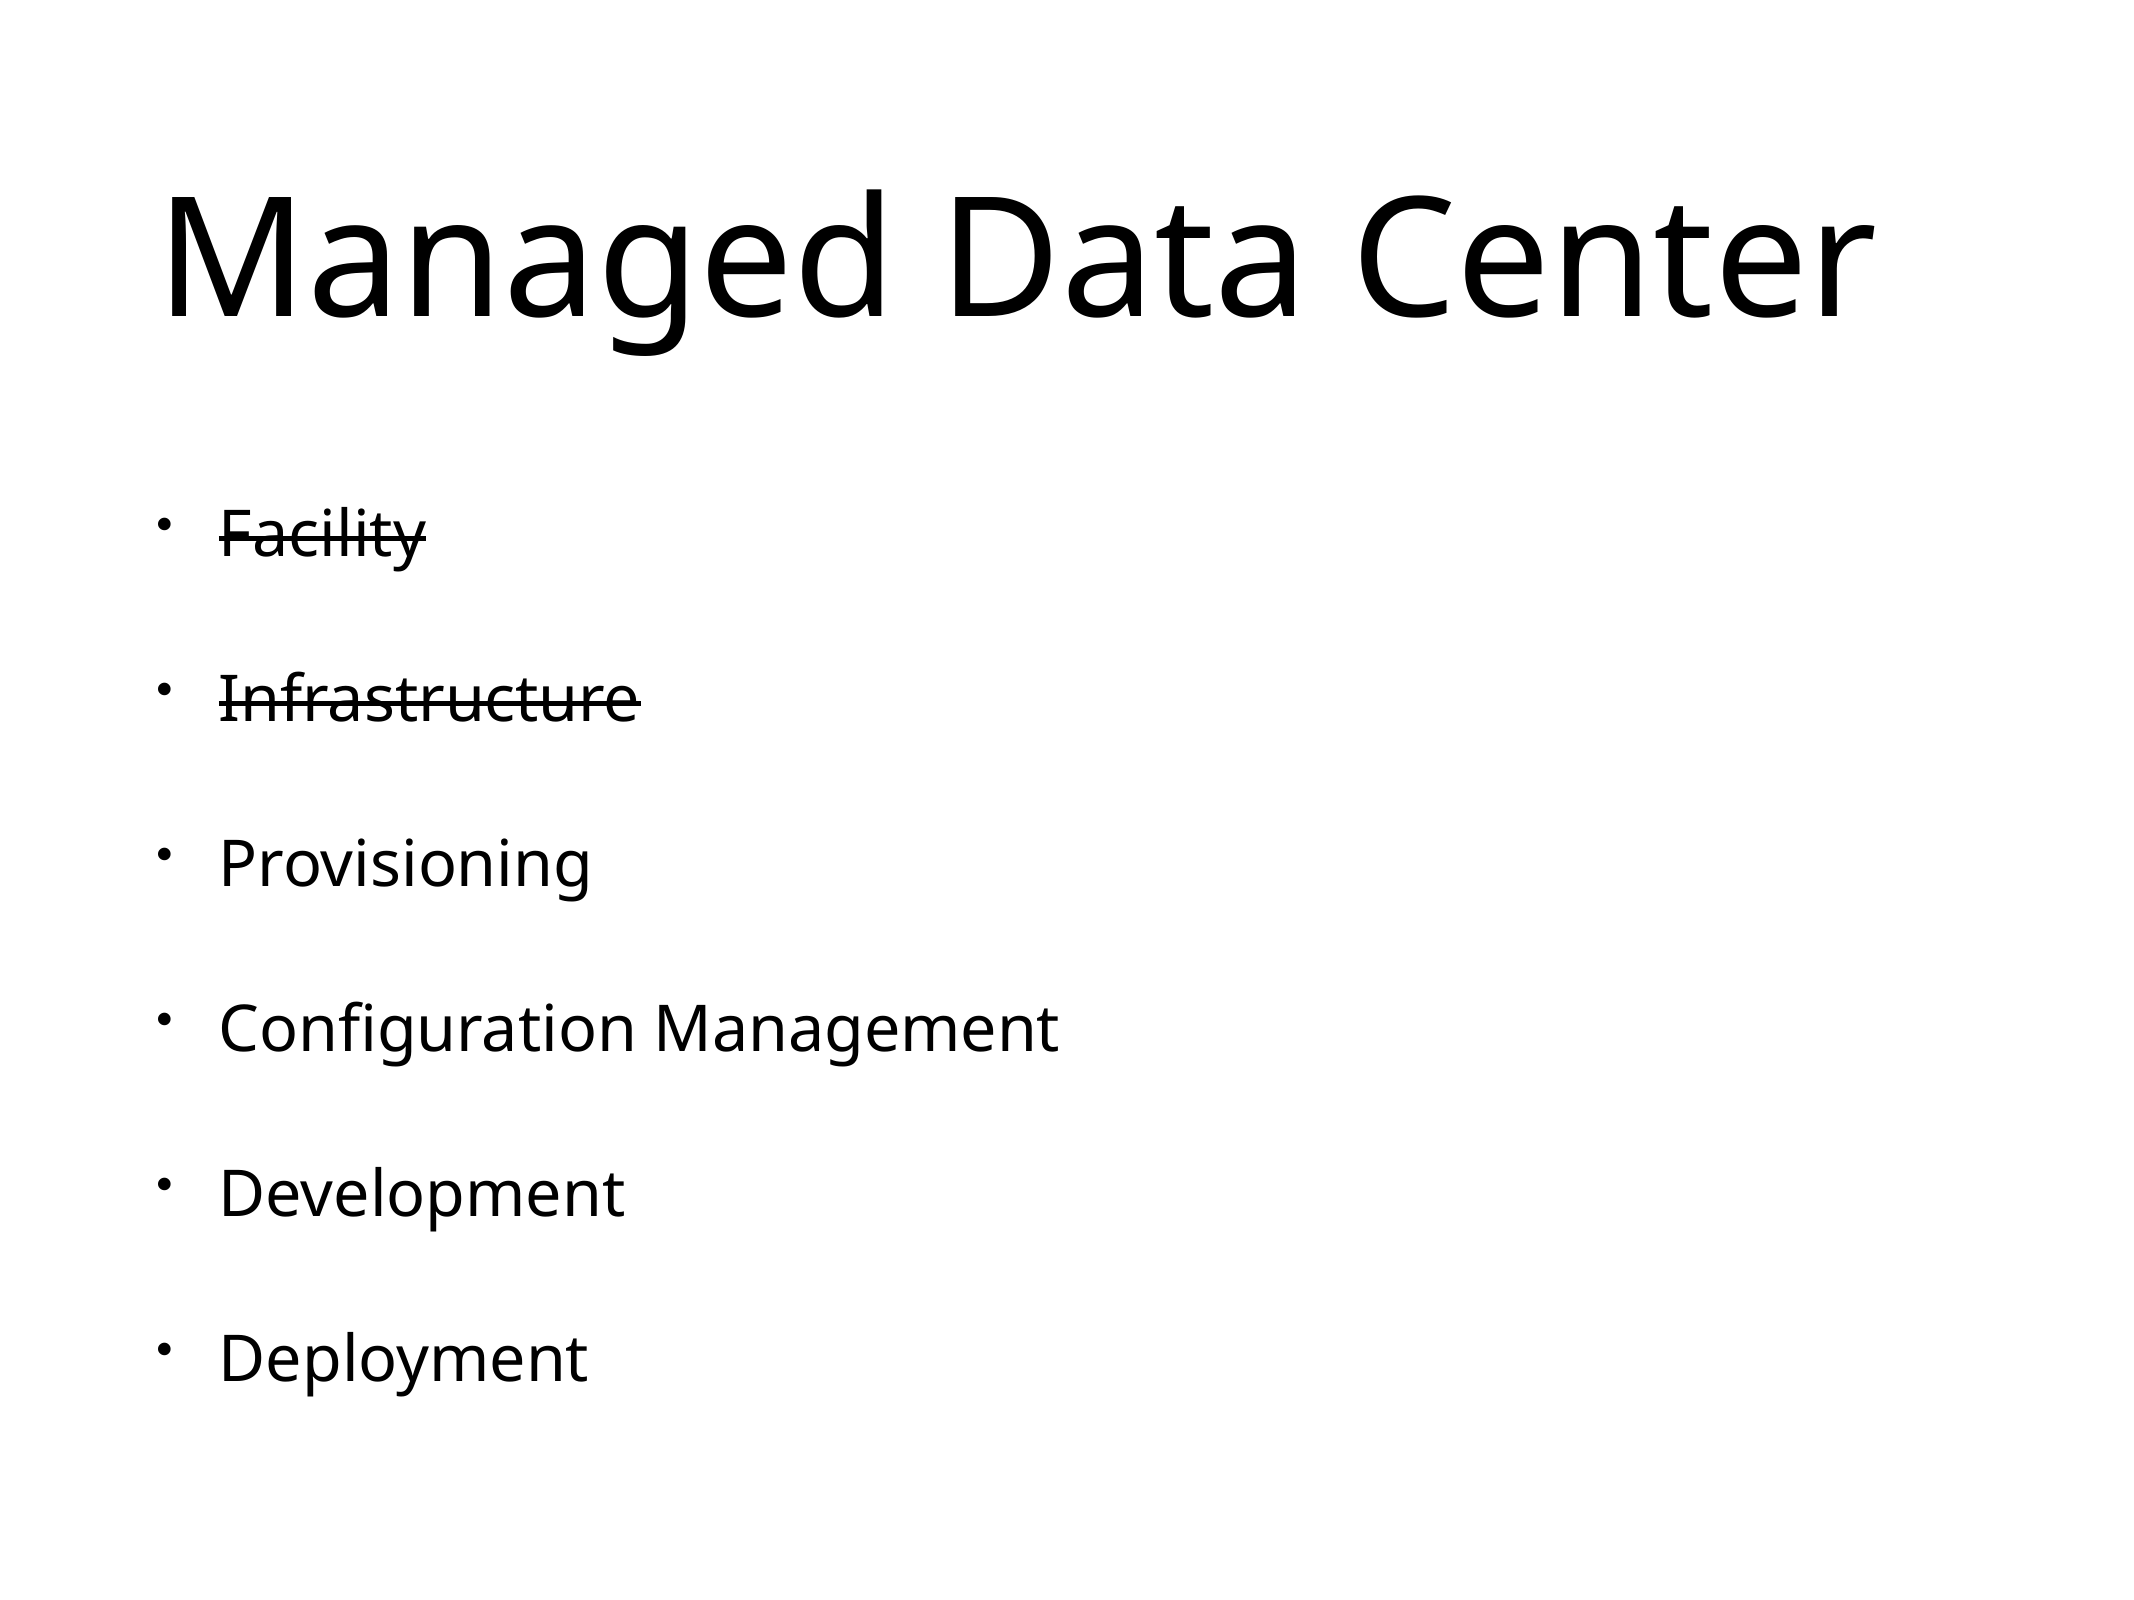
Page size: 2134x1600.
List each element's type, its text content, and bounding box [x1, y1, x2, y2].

title Managed Data Center [156, 72, 1978, 427]
list Facility Infrastructure Provisioning Configuration Management Development Deployment [156, 427, 1978, 1459]
